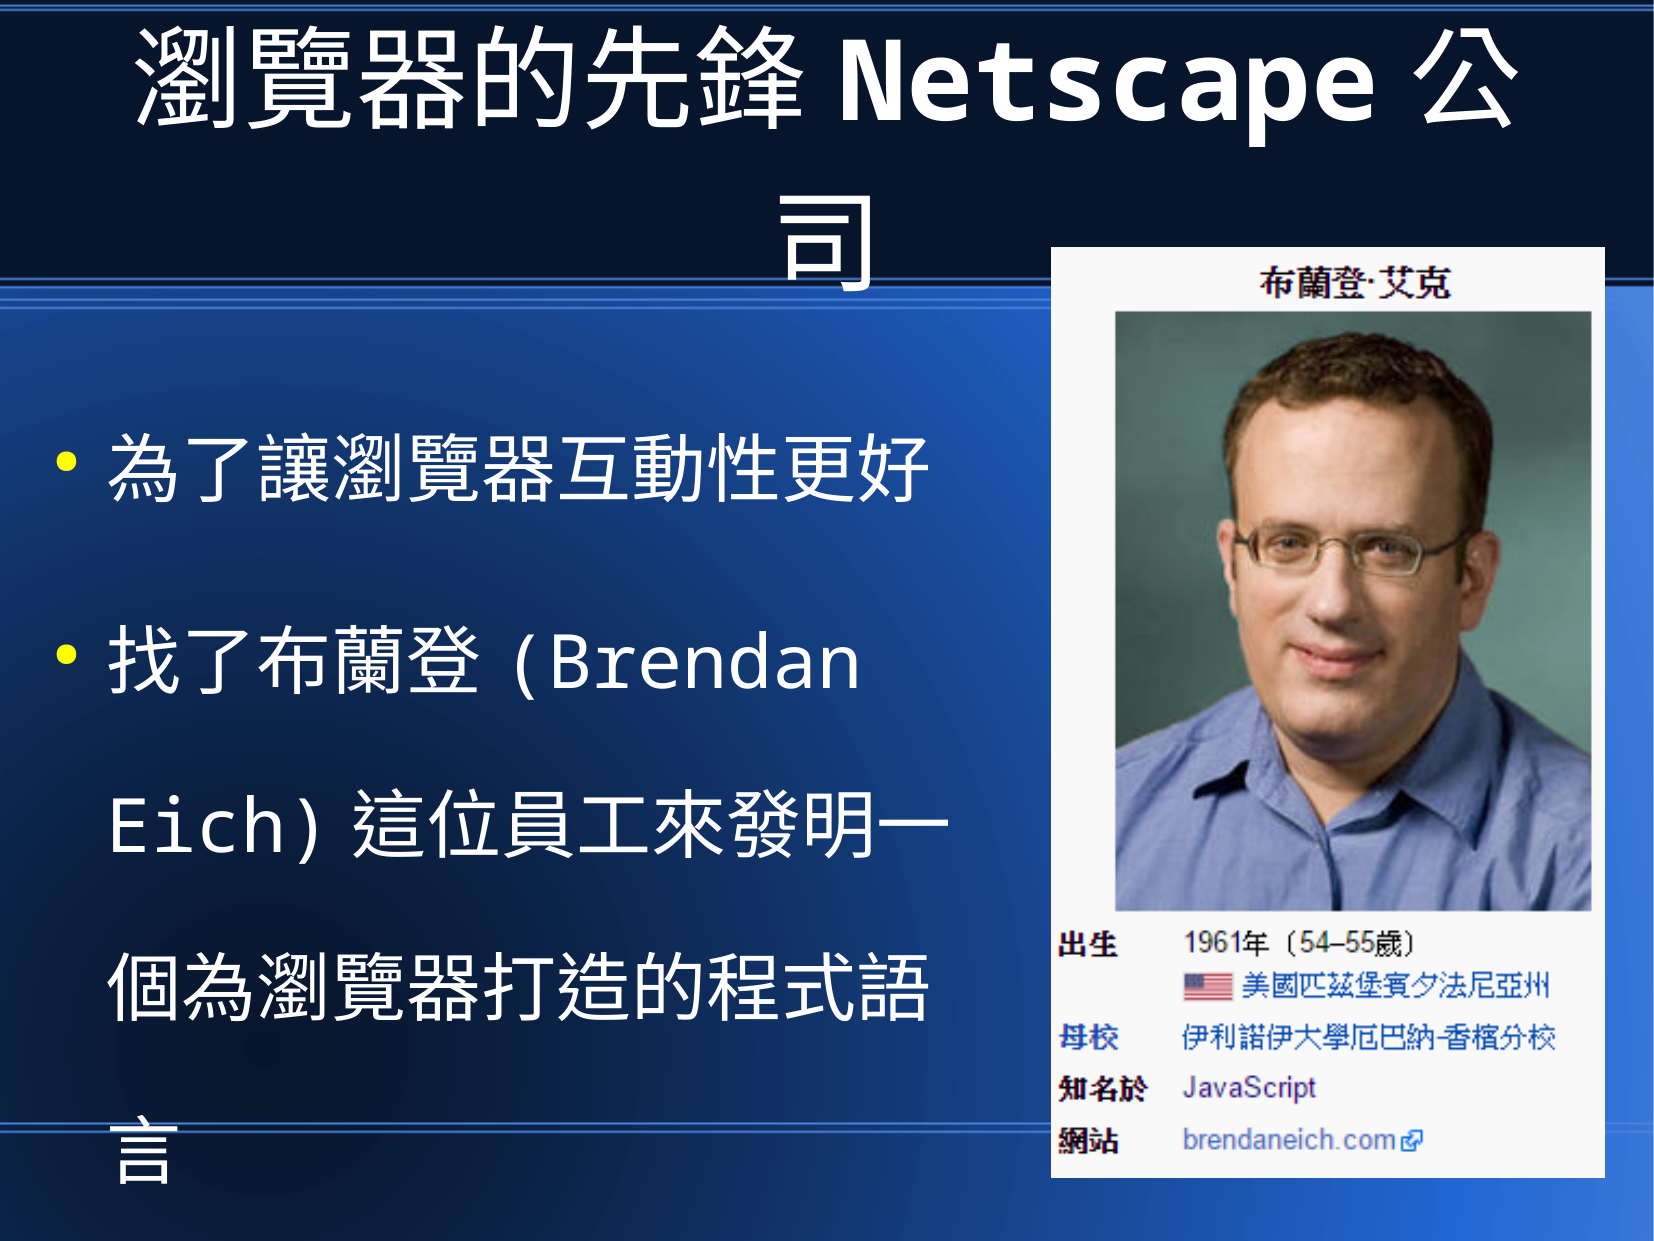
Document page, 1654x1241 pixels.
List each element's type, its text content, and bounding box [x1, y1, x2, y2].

title 瀏覽器的先鋒Netscape公司 [82, 49, 1571, 257]
list 為了讓瀏覽器互動性更好 找了布蘭登(Brendan Eich)這位員工來發明一個為瀏覽器打造的程式語言 [35, 355, 1004, 1241]
picture [0, 0, 1654, 1241]
